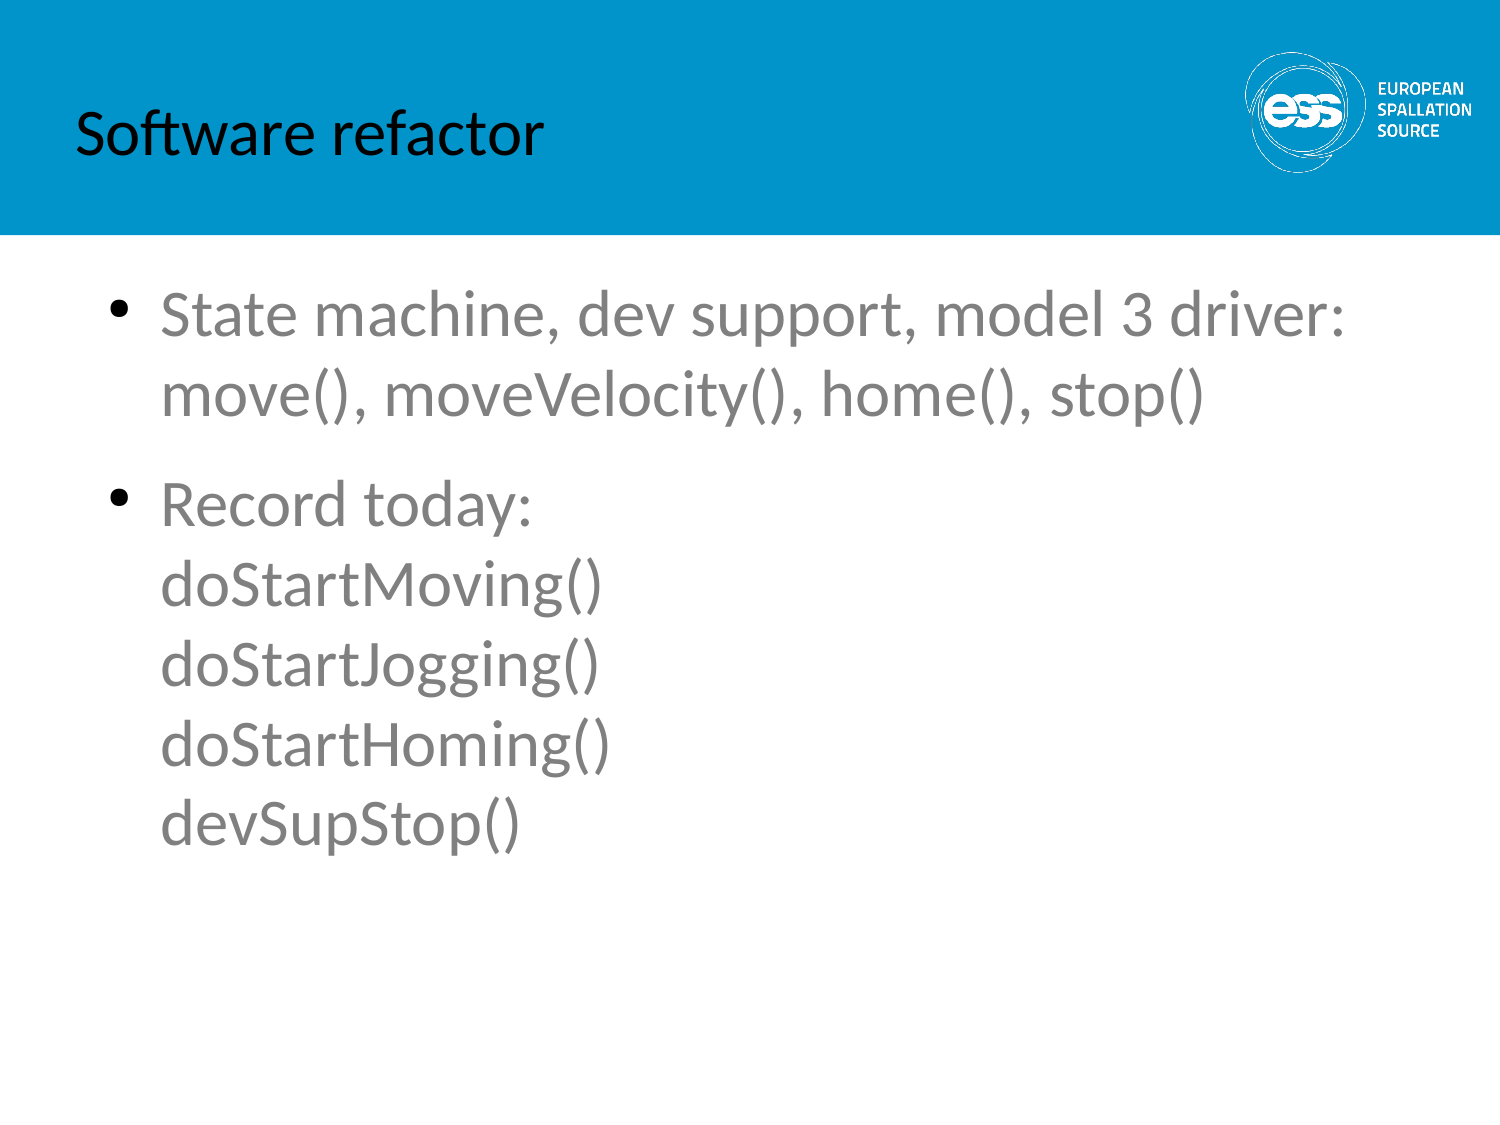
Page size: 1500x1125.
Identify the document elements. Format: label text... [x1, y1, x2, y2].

picture [1422, 125, 1428, 134]
picture [1400, 83, 1407, 94]
picture [1443, 86, 1450, 93]
picture [1423, 83, 1430, 94]
picture [1398, 109, 1406, 115]
picture [1454, 83, 1458, 94]
picture [1389, 104, 1393, 115]
list State machine, dev support, model 3 driver: move(), moveVelocity(), home(), stop() Record today: doStartMoving() doStartJogging() doStartHoming() devSupStop() [75, 262, 1426, 1005]
picture [1409, 104, 1415, 115]
picture [1418, 104, 1423, 115]
picture [1432, 125, 1438, 136]
picture [1436, 104, 1444, 115]
picture [1264, 94, 1342, 127]
title Software refactor [75, 45, 1247, 233]
picture [1379, 83, 1385, 94]
